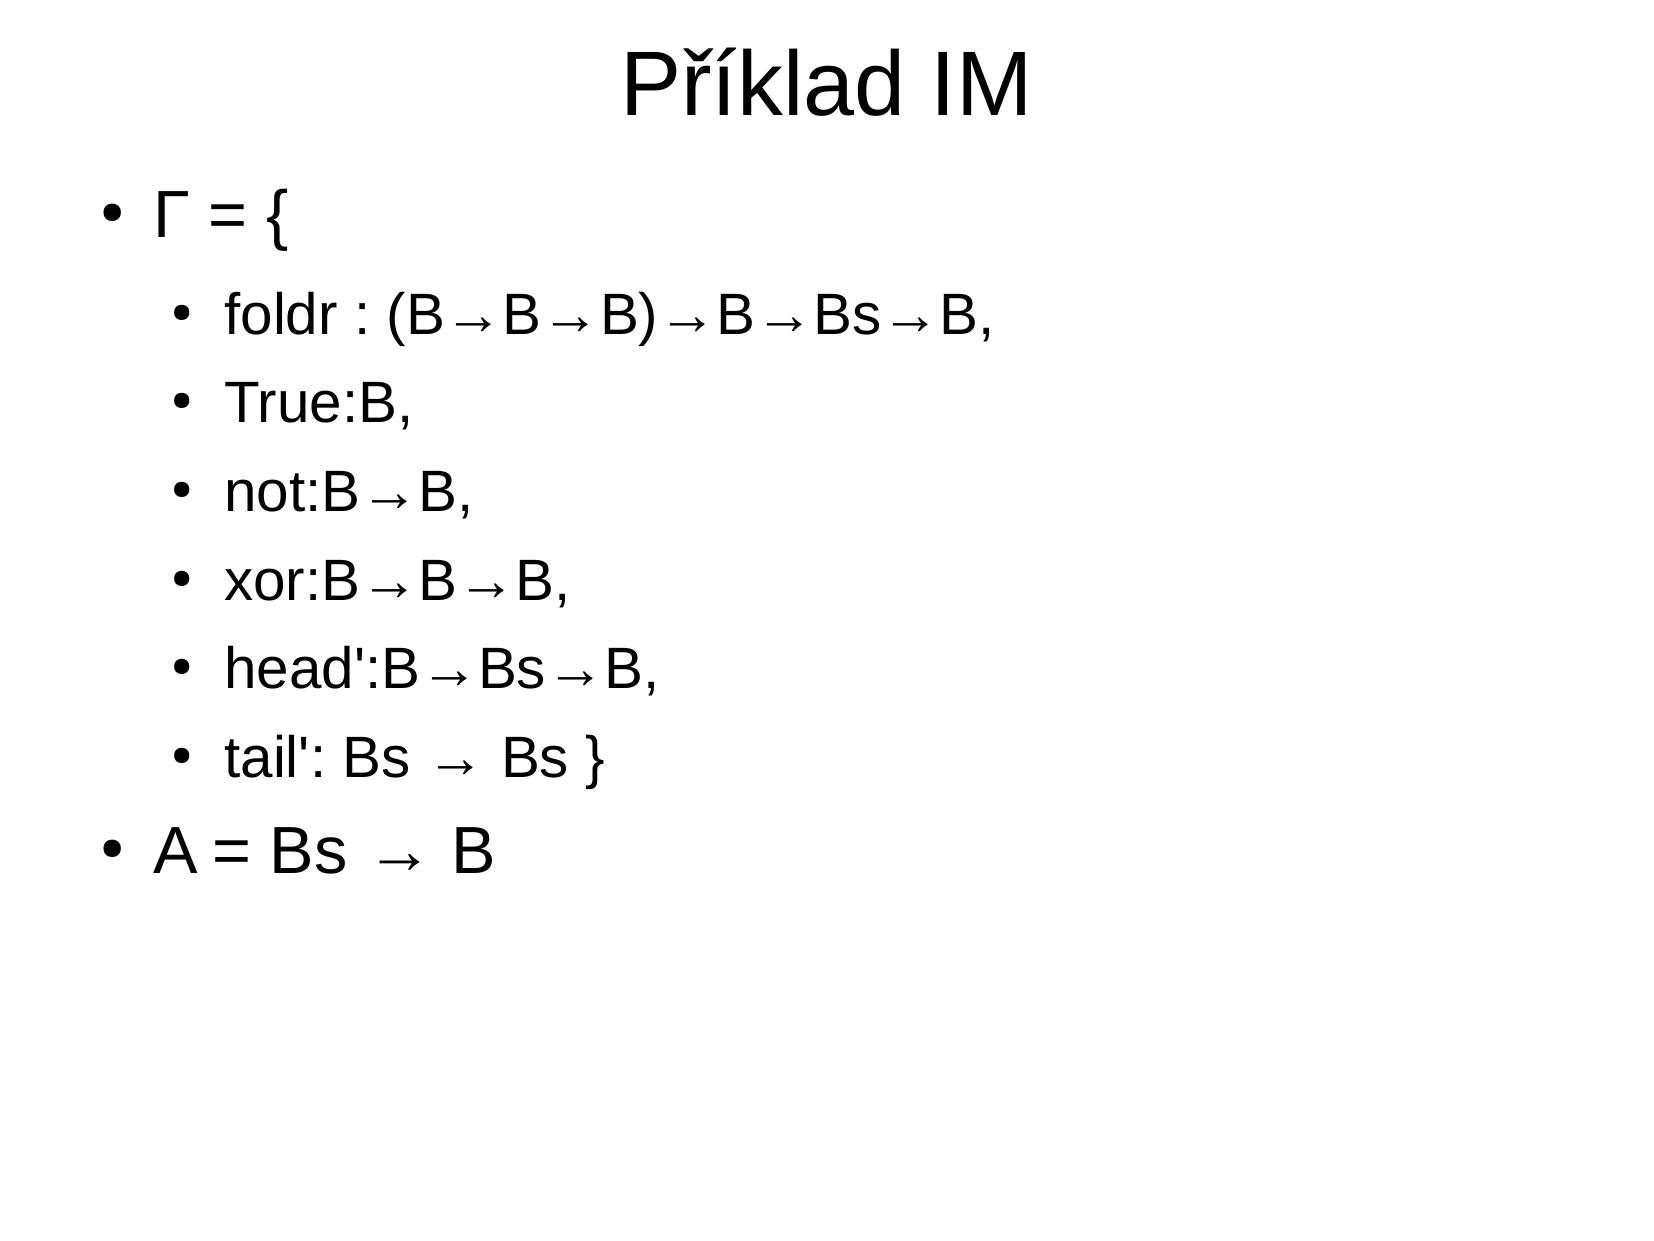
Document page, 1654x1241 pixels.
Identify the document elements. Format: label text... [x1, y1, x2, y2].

list Γ = { foldr : (B→B→B)→B→Bs→B, True:B, not:B→B, xor:B→B→B, head':B→Bs→B, tail': Bs → Bs } A = Bs → B [82, 177, 1571, 1152]
title Příklad IM [82, 32, 1571, 136]
